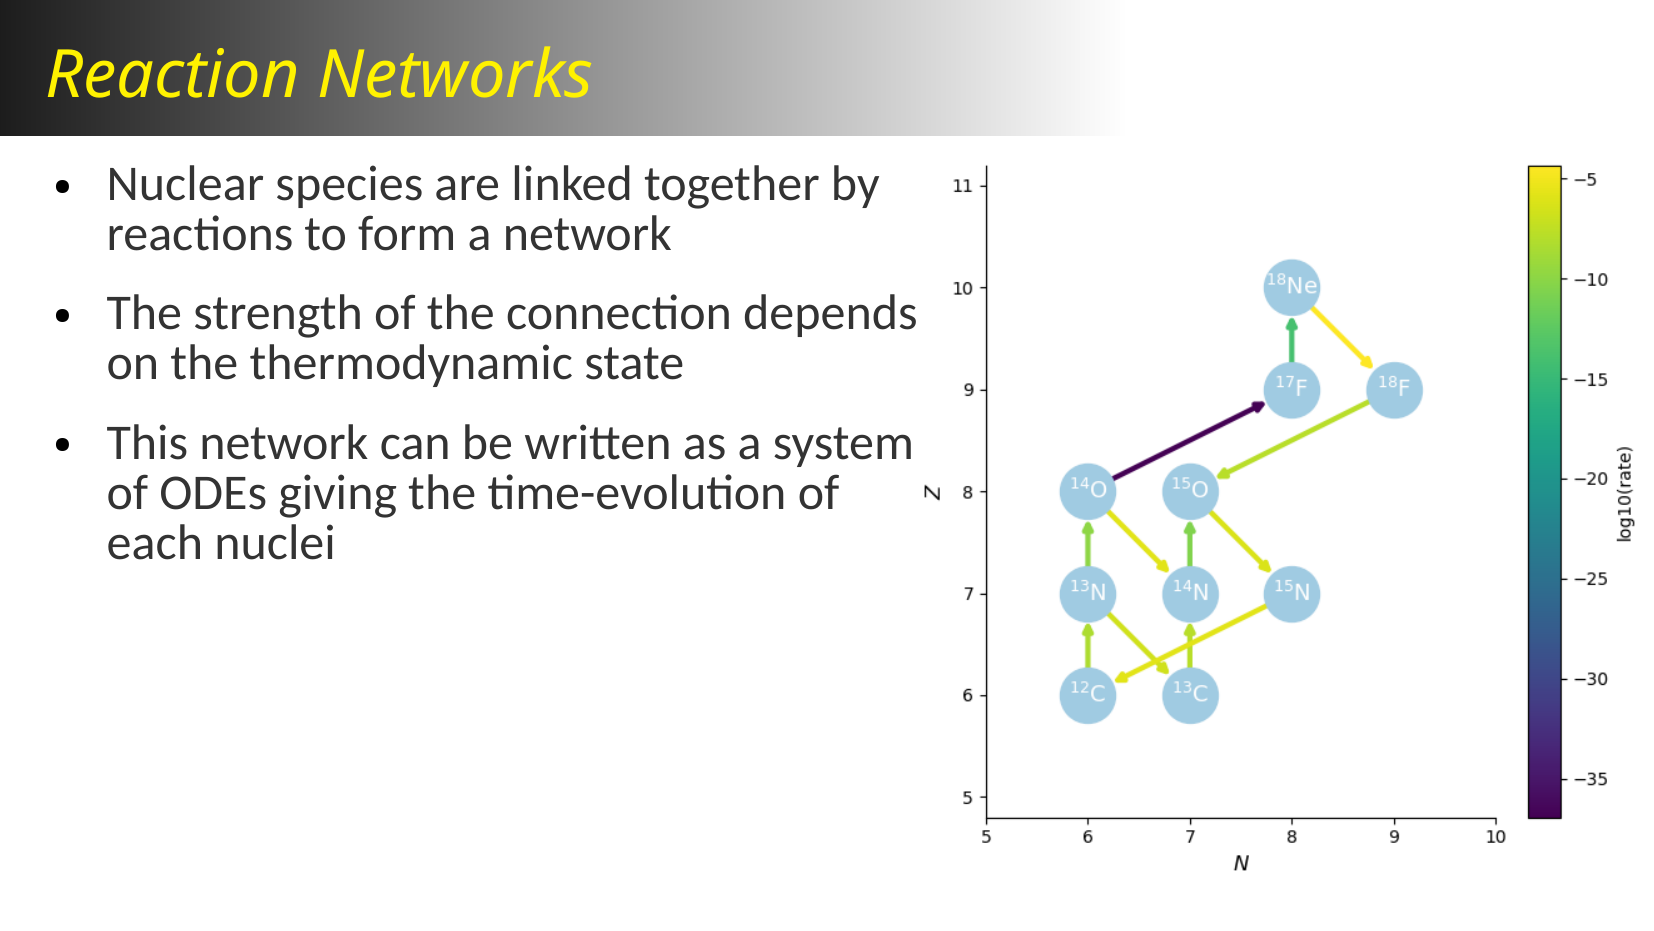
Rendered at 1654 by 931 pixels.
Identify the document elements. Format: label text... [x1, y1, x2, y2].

list Nuclear species are linked together by reactions to form a network The strength of the connection depends on the thermodynamic state This network can be written as a system of ODEs giving the time-evolution of each nuclei [29, 156, 946, 901]
title Reaction Networks [45, 13, 1021, 130]
picture [906, 142, 1654, 893]
